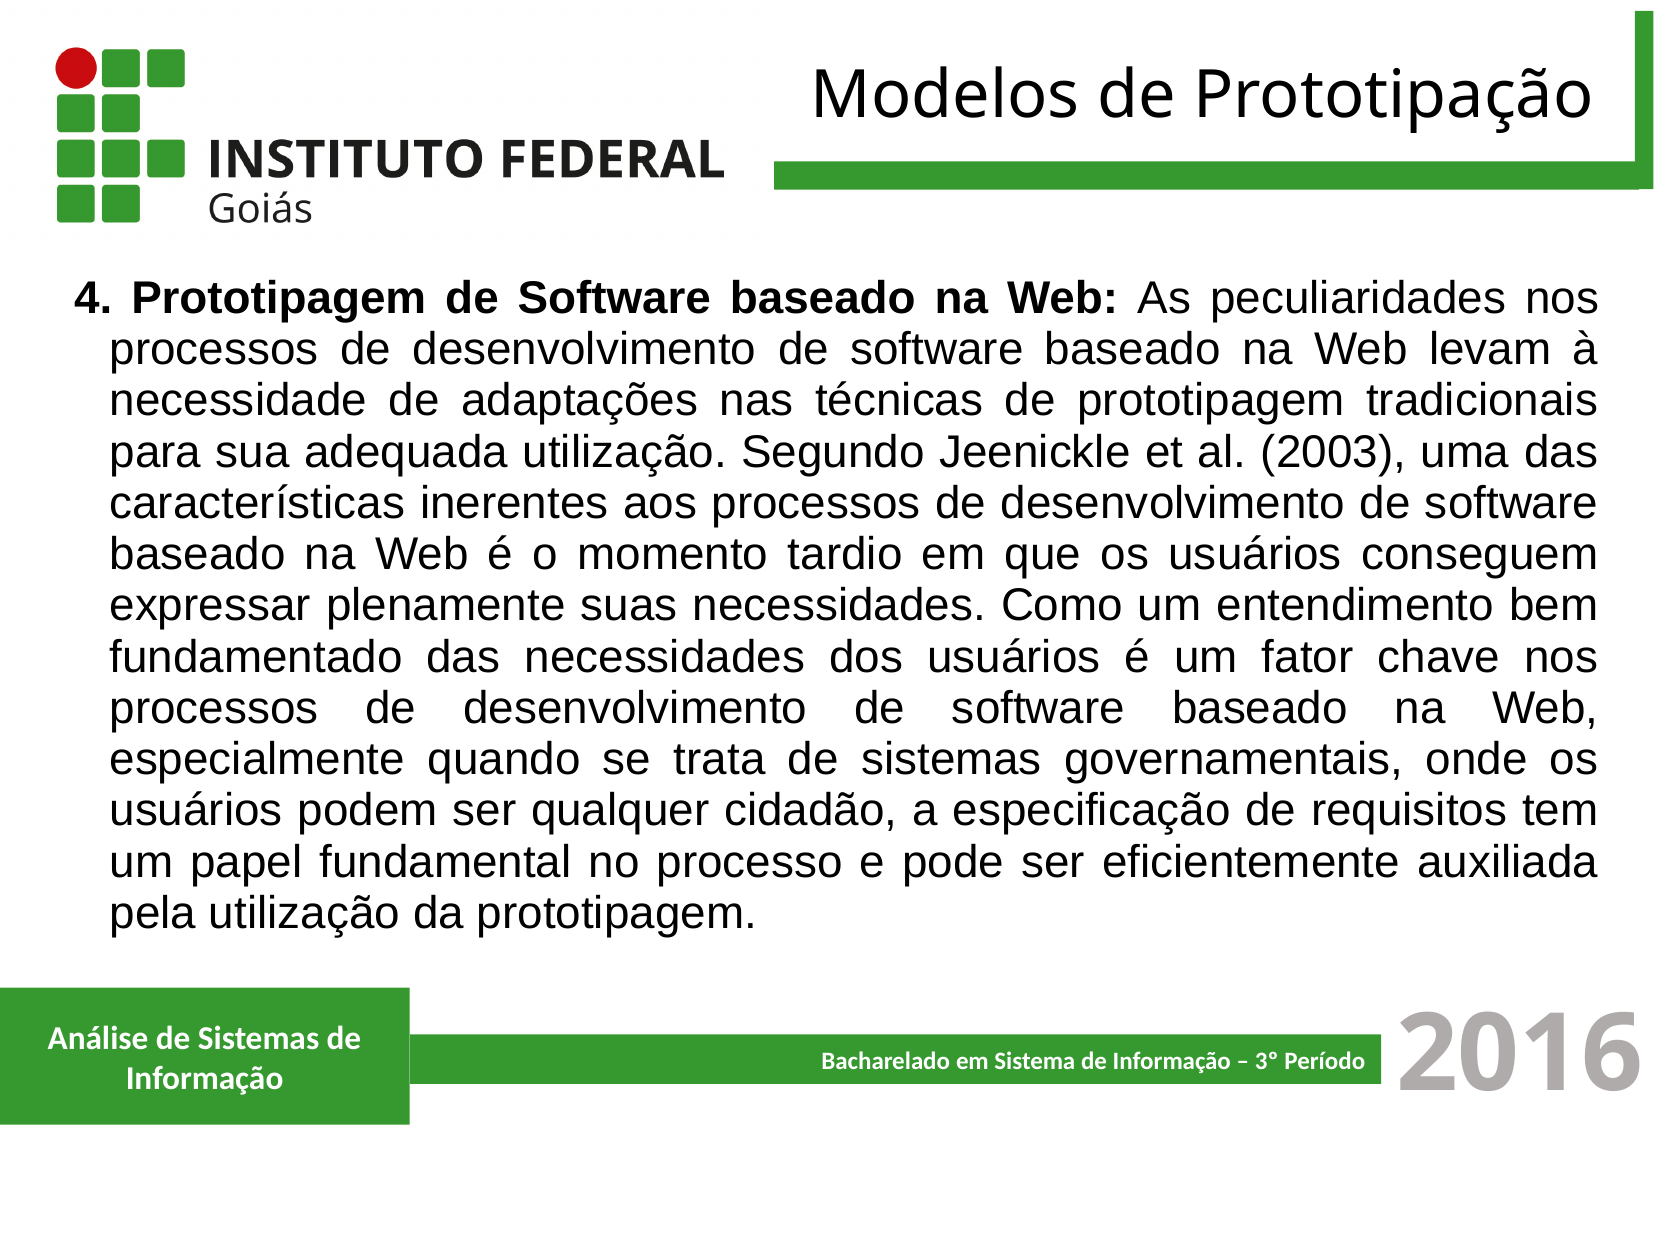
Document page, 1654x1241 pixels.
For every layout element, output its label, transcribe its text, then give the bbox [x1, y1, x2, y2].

text_box Bacharelado em Sistema de Informação – 3º Período [410, 1034, 1382, 1084]
text_box 2016 [1381, 975, 1648, 1125]
text_box Análise de Sistemas de Informação [0, 987, 410, 1125]
text_box [774, 10, 1654, 190]
text_box Prototipagem de Software baseado na Web: As peculiaridades nos processos de desenvolvimento de software baseado na Web levam à necessidade de adaptações nas técnicas de prototipagem tradicionais para sua adequada utilização. Segundo Jeenickle et al. (2003), uma das características inerentes aos processos de desenvolvimento de software baseado na Web é o momento tardio em que os usuários conseguem expressar plenamente suas necessidades. Como um entendimento bem fundamentado das necessidades dos usuários é um fator chave nos processos de desenvolvimento de software baseado na Web, especialmente quando se trata de sistemas governamentais, onde os usuários podem ser qualquer cidadão, a especificação de requisitos tem um papel fundamental no processo e pode ser eficientemente auxiliada pela utilização da prototipagem. [59, 264, 1615, 944]
text_box Modelos de Prototipação [860, 42, 1610, 138]
picture [5, 5, 774, 265]
